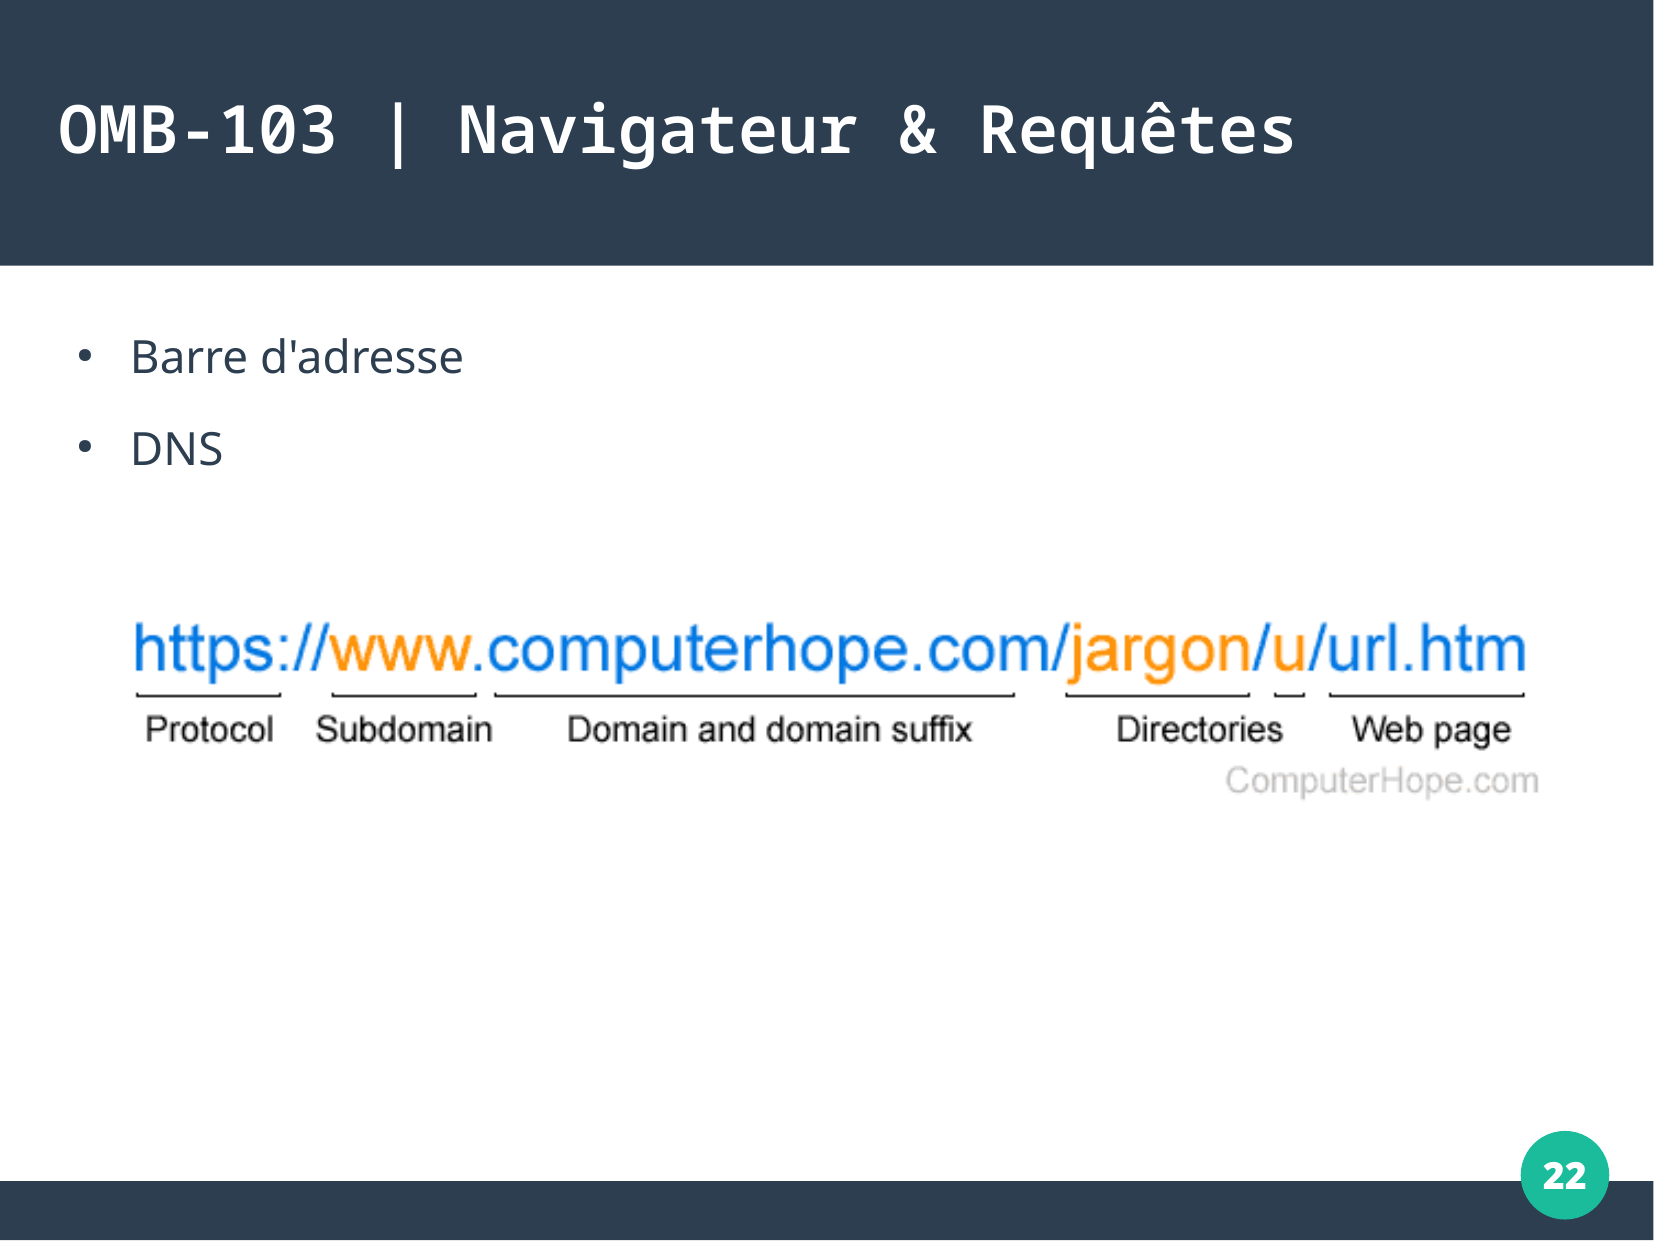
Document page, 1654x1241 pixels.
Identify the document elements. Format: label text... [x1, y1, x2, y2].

picture [117, 596, 1545, 804]
list Barre d'adresse DNS [59, 324, 1595, 1152]
title OMB-103 | Navigateur & Requêtes [58, 49, 1594, 207]
